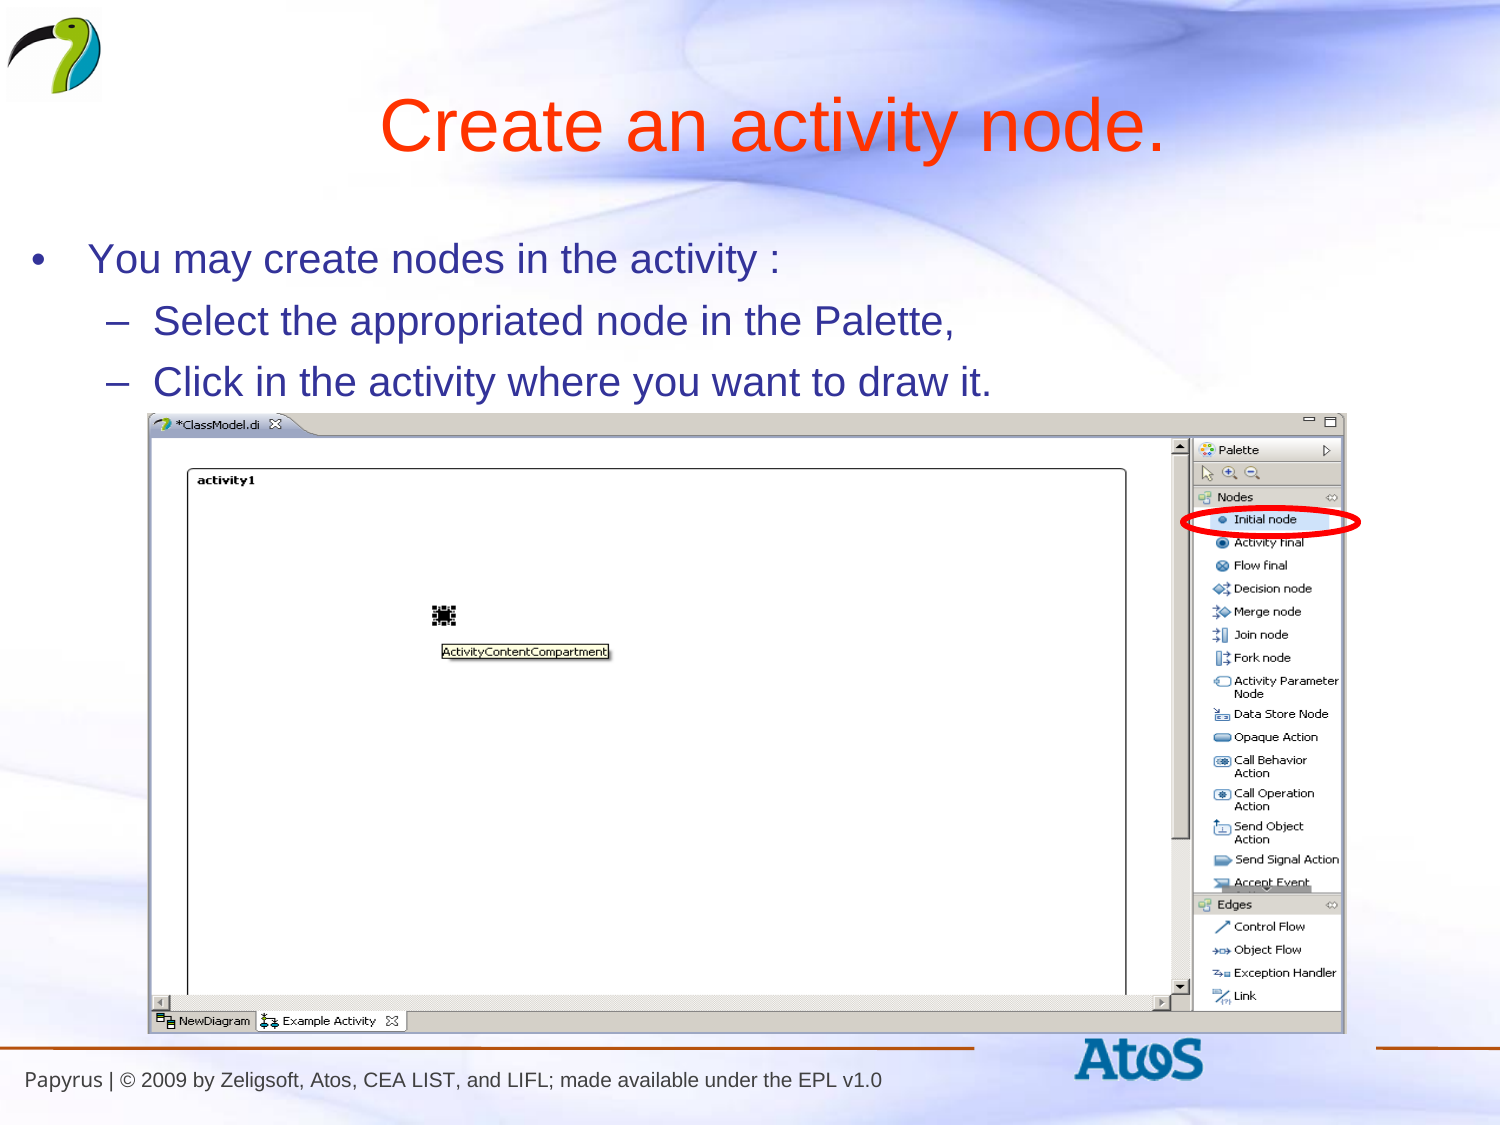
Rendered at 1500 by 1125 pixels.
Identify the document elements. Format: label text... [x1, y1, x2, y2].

title Create an activity node. [283, 64, 1264, 186]
text_box [1182, 507, 1359, 537]
picture [0, 0, 1500, 1125]
list You may create nodes in the activity : Select the appropriated node in the Palette, Click in the activity where you want to draw it. [31, 236, 1469, 975]
